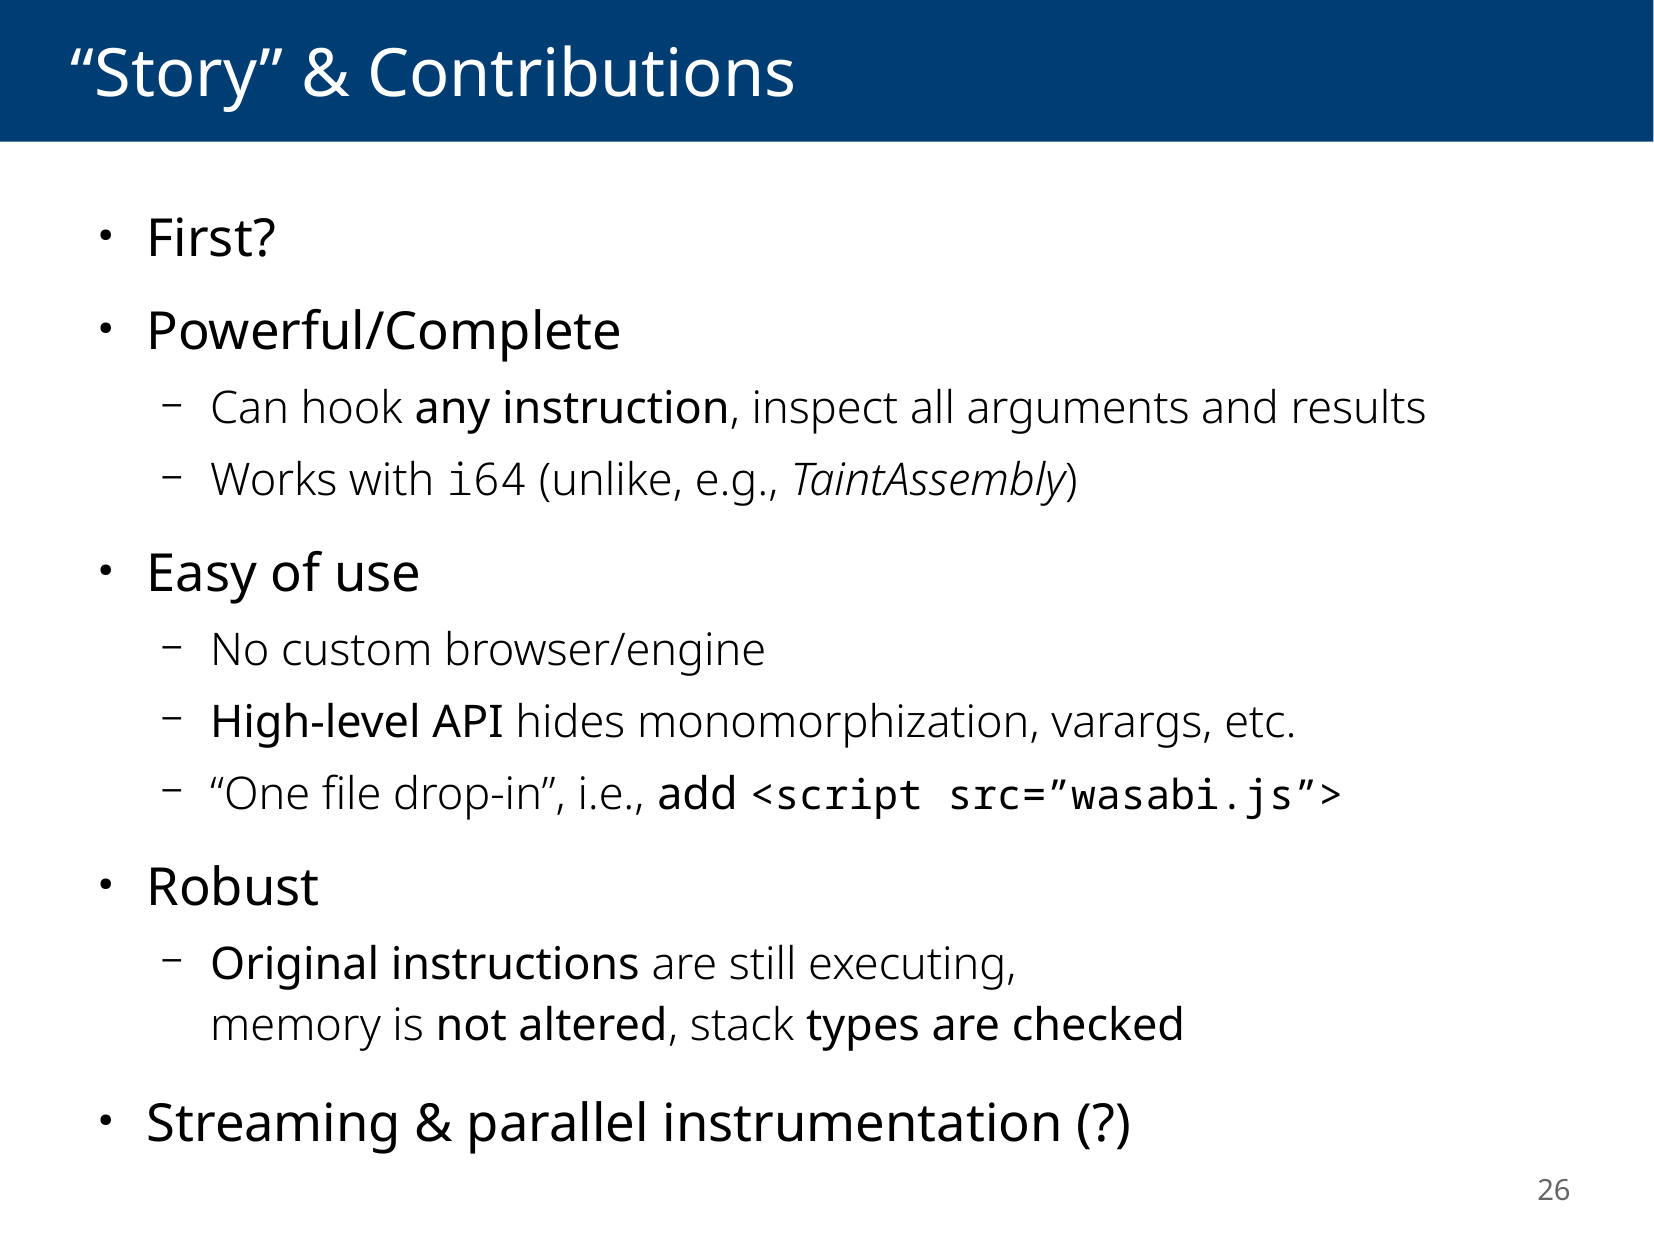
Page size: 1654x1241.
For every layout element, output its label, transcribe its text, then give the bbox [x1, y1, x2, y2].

title “Story” & Contributions [0, 0, 1654, 142]
list First? Powerful/Complete Can hook any instruction, inspect all arguments and results Works with i64 (unlike, e.g., TaintAssembly) Easy of use No custom browser/engine High-level API hides monomorphization, varargs, etc. “One file drop-in”, i.e., add <script src=”wasabi.js”> Robust Original instructions are still executing, memory is not altered, stack types are checked Streaming & parallel instrumentation (?) [82, 200, 1571, 1158]
